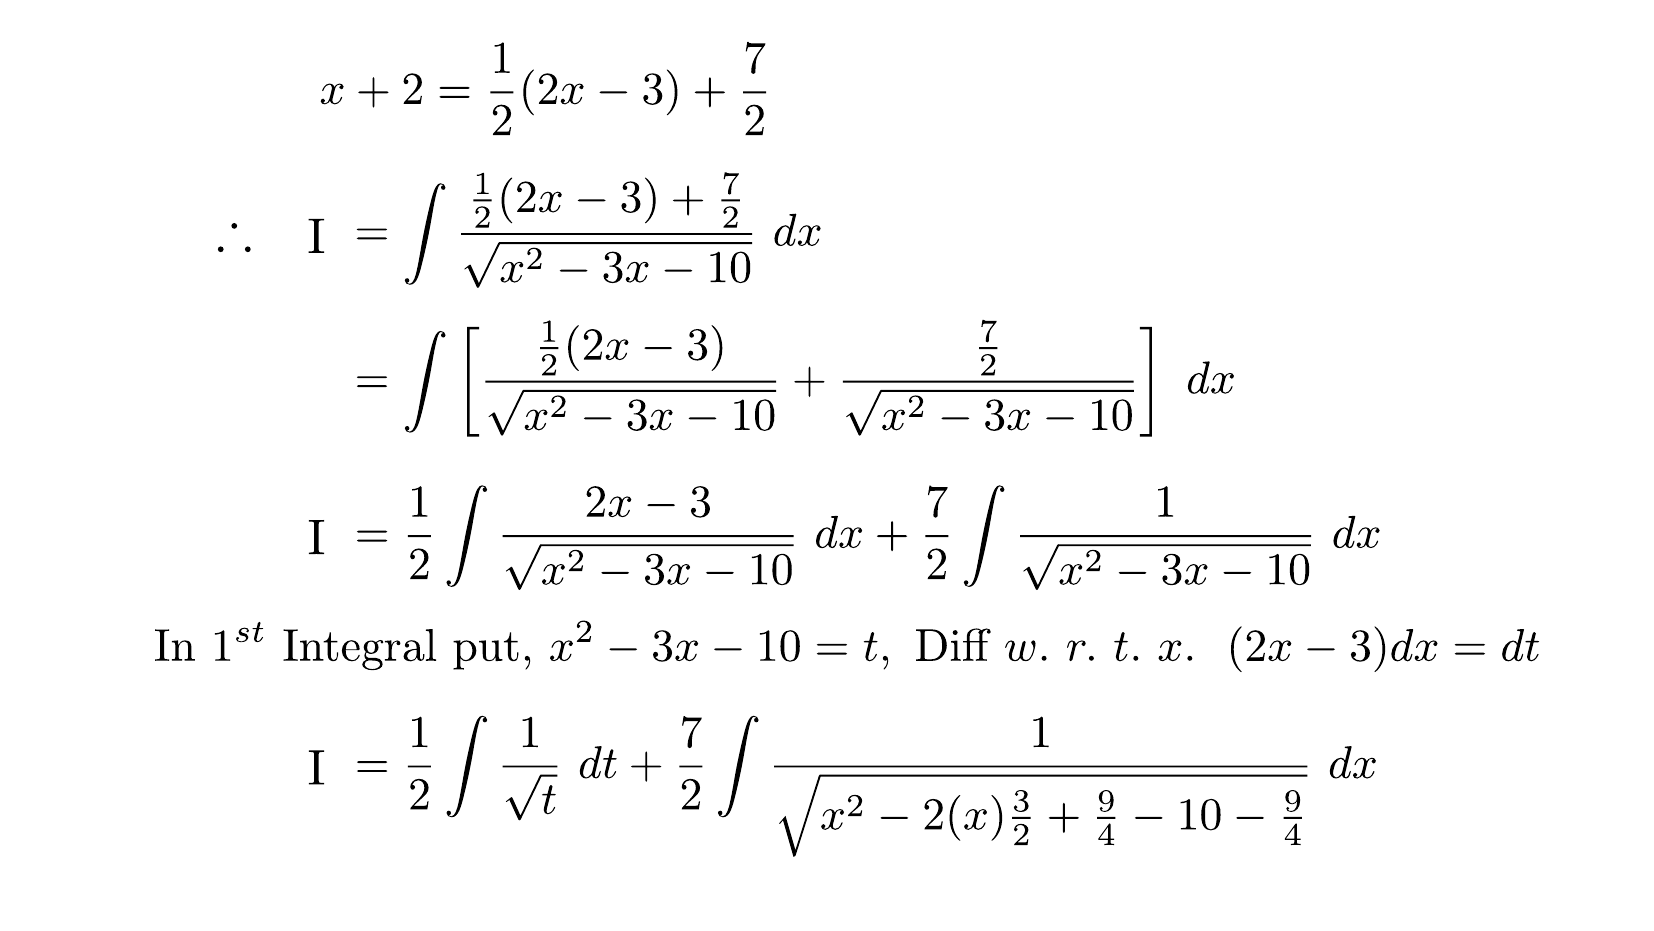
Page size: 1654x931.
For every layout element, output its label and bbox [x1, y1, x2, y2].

text_box [356, 172, 821, 288]
text_box [308, 750, 325, 785]
text_box [308, 519, 325, 555]
text_box [320, 41, 767, 136]
text_box [356, 319, 1234, 437]
text_box [308, 218, 325, 253]
text_box [217, 222, 251, 253]
text_box [356, 715, 1376, 857]
text_box [356, 485, 1380, 591]
title [47, 36, 1607, 898]
text_box [155, 620, 1540, 673]
